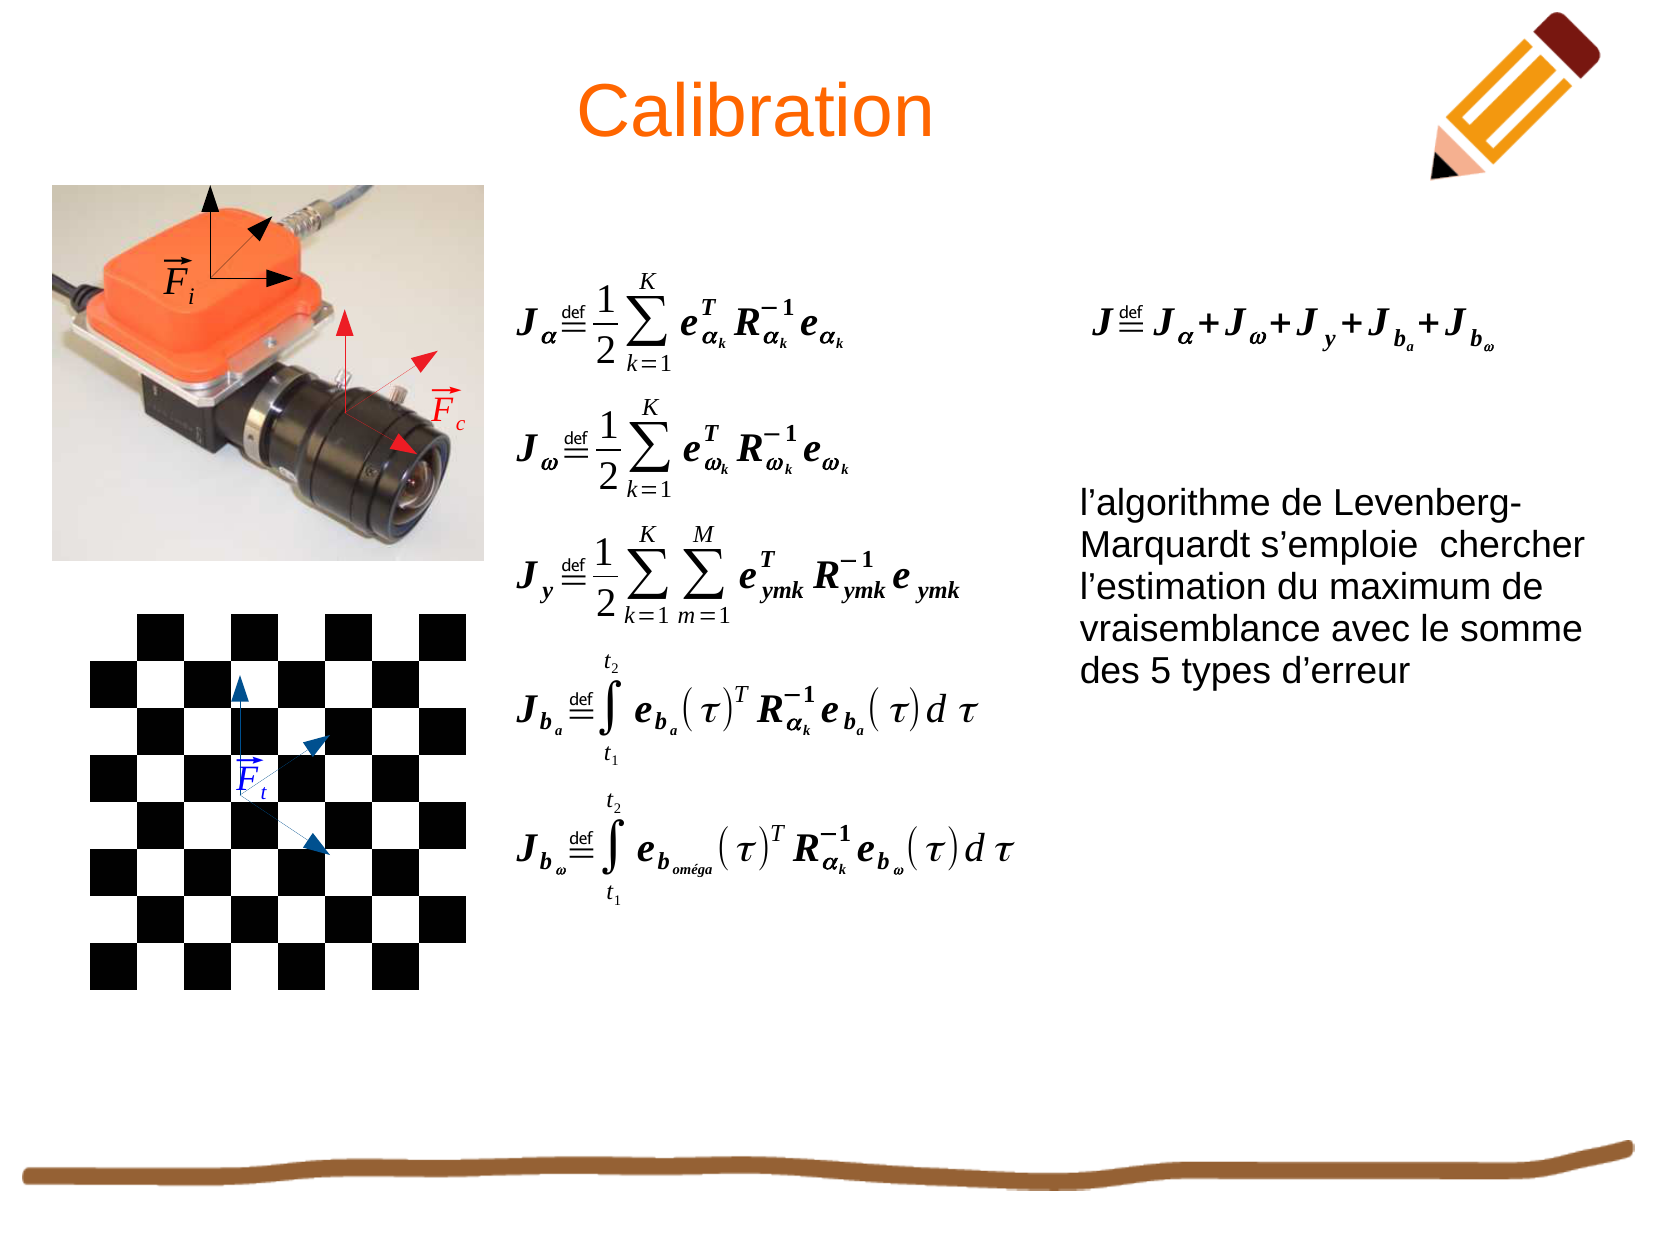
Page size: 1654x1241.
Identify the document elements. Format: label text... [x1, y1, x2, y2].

picture [90, 614, 466, 991]
chart [503, 393, 859, 503]
chart [503, 785, 1023, 908]
chart [503, 519, 971, 630]
picture [52, 185, 484, 561]
chart [225, 755, 276, 805]
chart [151, 255, 206, 310]
chart [503, 266, 855, 377]
picture [22, 1140, 1635, 1191]
title Calibration [82, 49, 1430, 172]
text_box l’algorithme de Levenberg-Marquardt s’emploie chercher l’estimation du maximum de vraisemblance avec le somme des 5 types d’erreur [1065, 390, 1651, 783]
chart [420, 385, 475, 436]
chart [503, 645, 985, 769]
chart [1079, 300, 1505, 355]
picture [1430, 12, 1601, 181]
